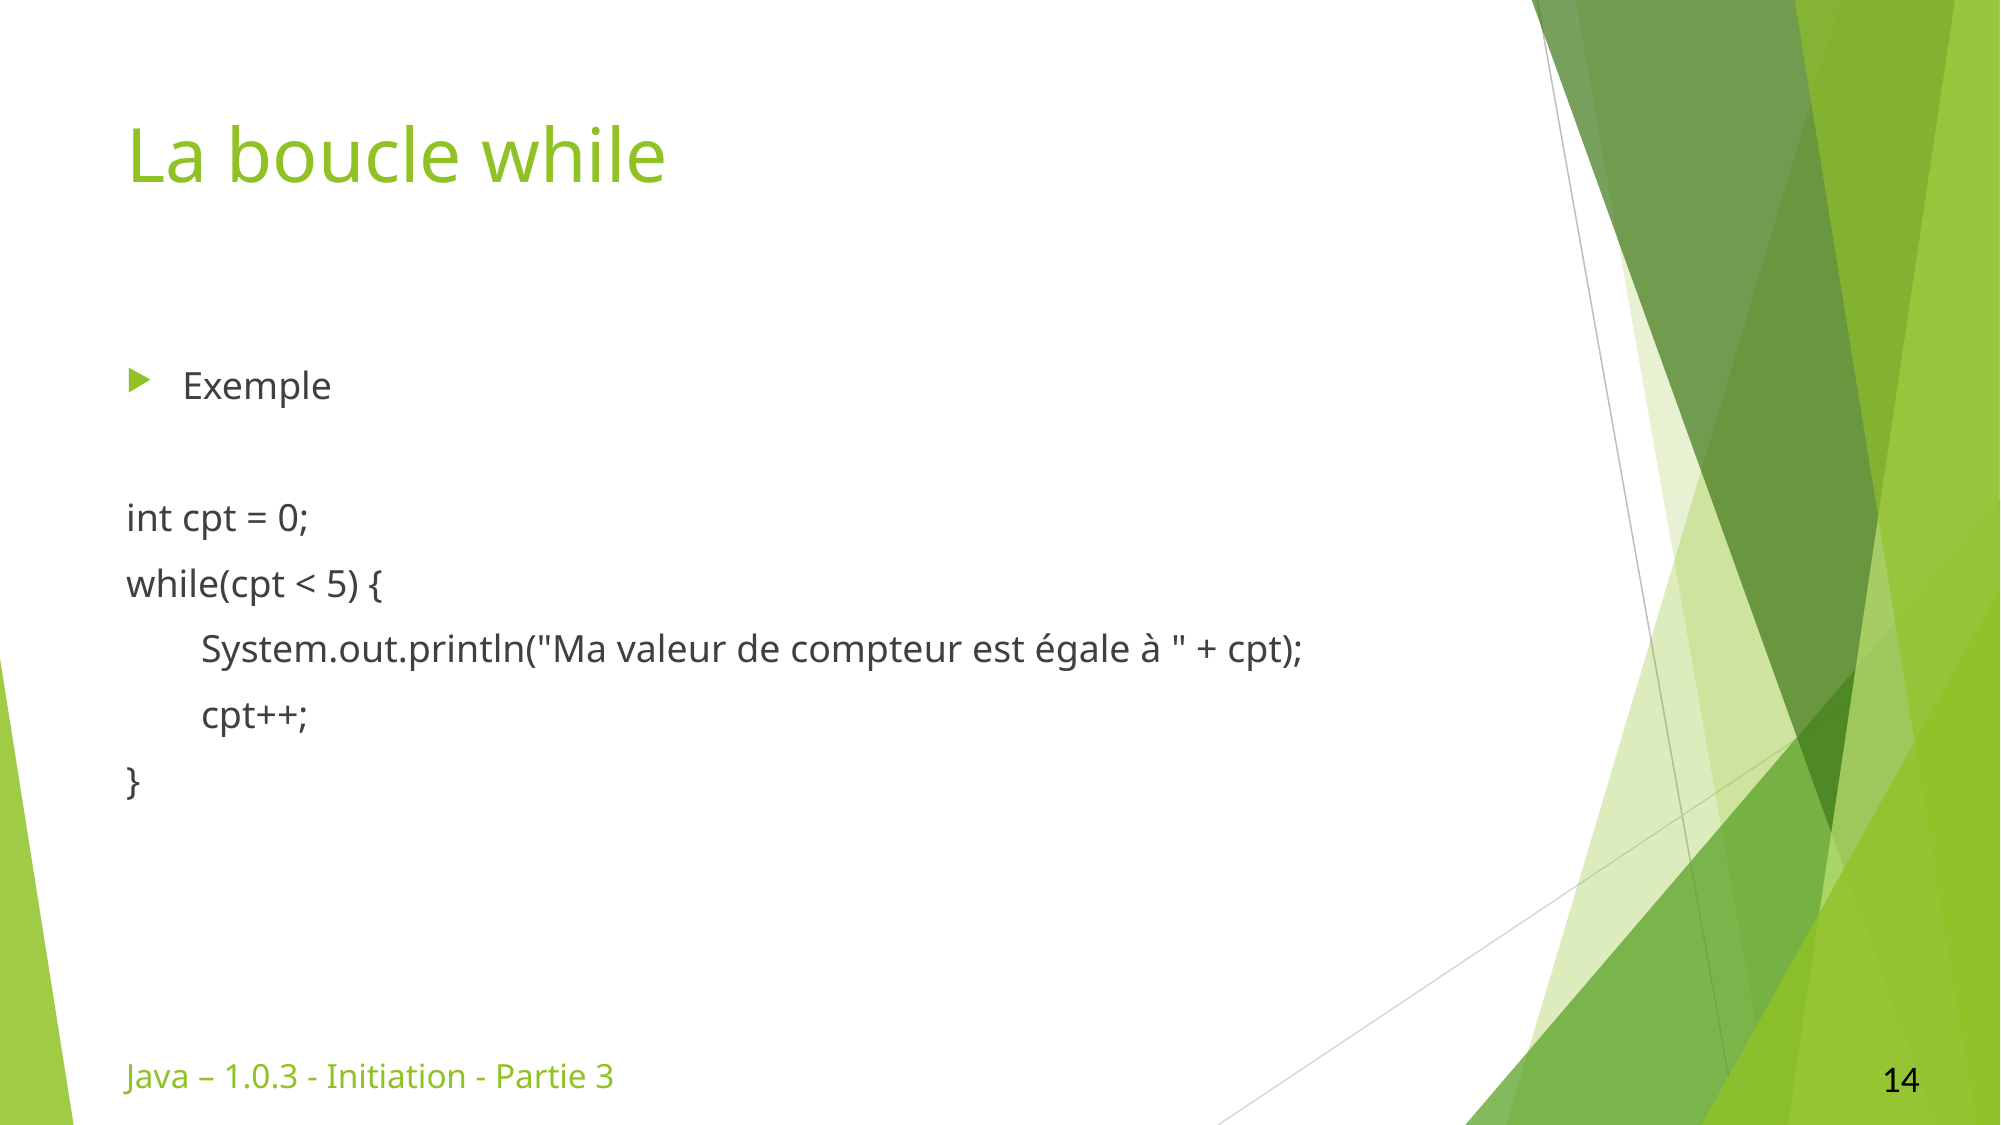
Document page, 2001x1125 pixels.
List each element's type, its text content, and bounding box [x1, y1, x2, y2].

text_box [1866, 1047, 1979, 1108]
text_box Java – 1.0.3 - Initiation - Partie 3 [111, 1047, 1094, 1109]
title La boucle while [111, 99, 1522, 317]
list Exemple int cpt = 0; while(cpt < 5) { System.out.println("Ma valeur de compteur est égale à " + cpt); cpt++; } [111, 354, 1522, 992]
